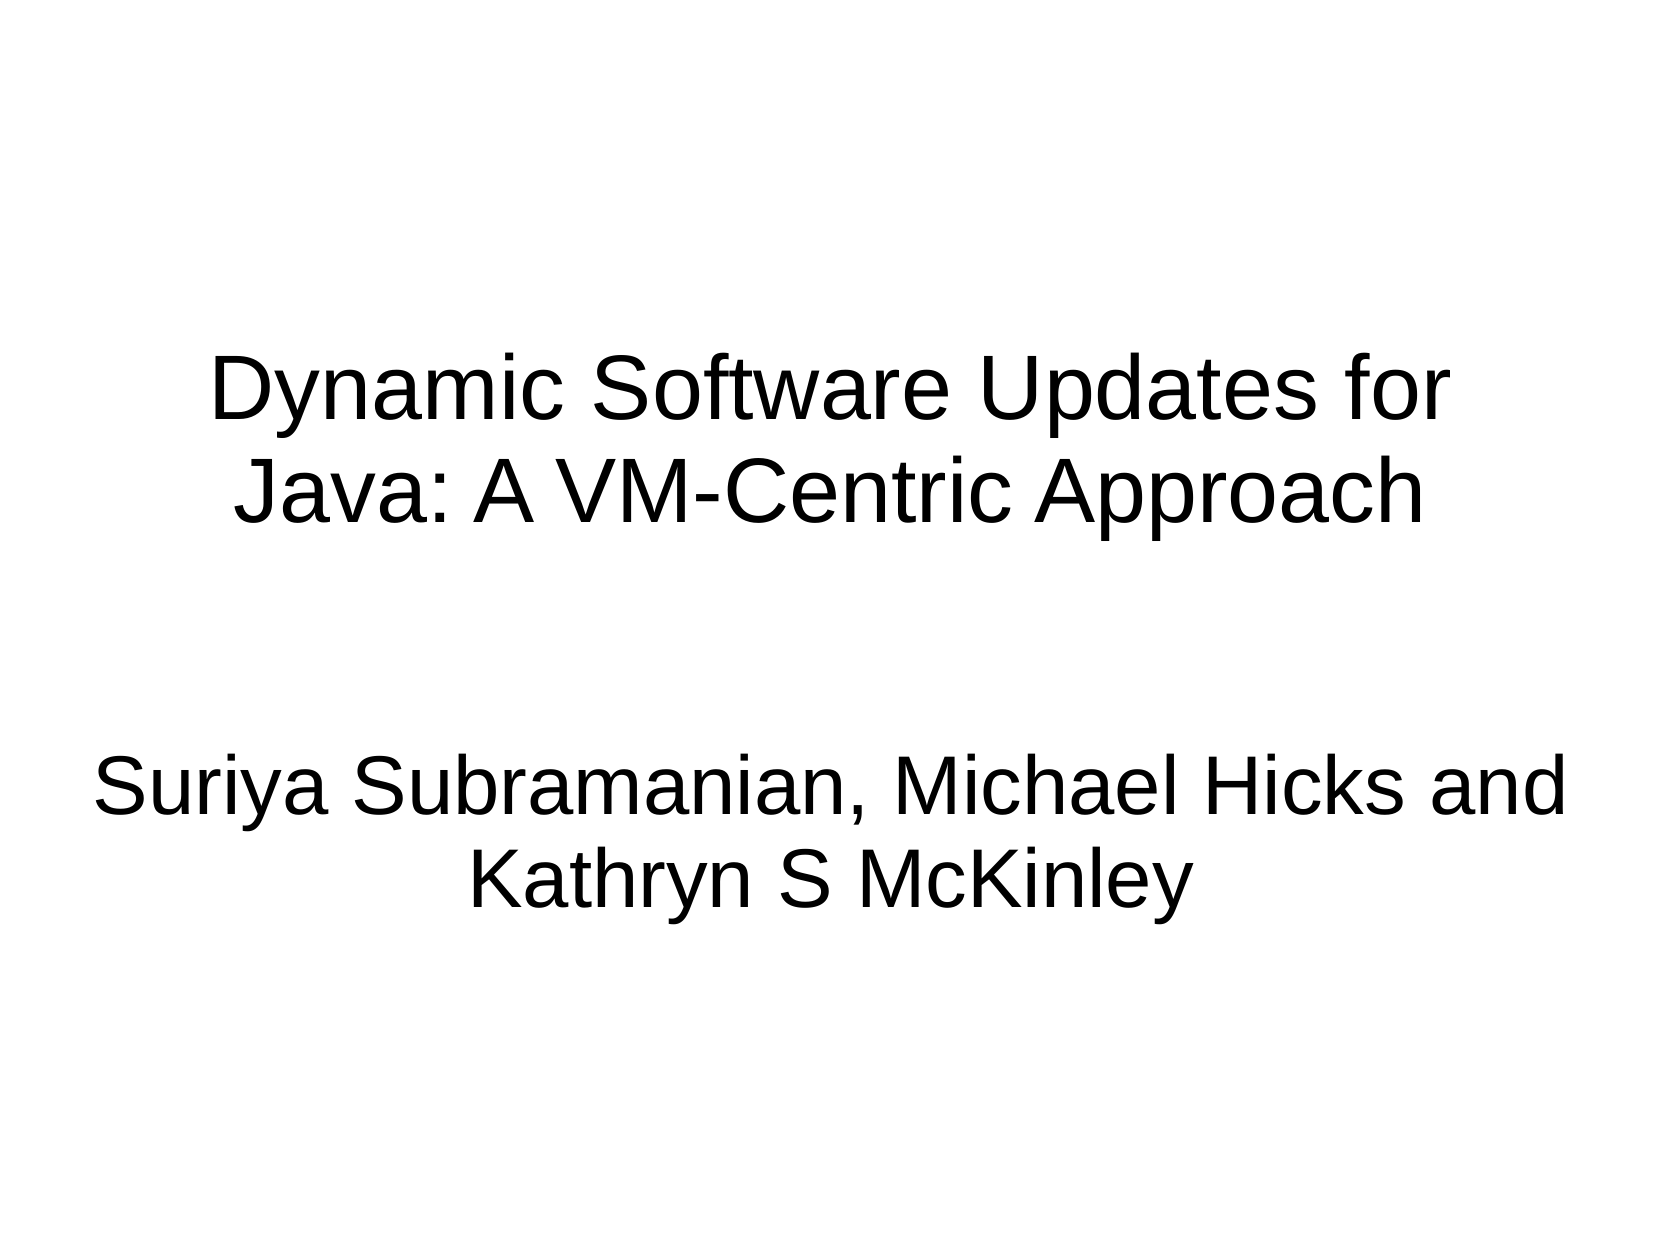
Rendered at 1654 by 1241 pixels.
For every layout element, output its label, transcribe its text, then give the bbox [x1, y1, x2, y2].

title Dynamic Software Updates for Java: A VM-Centric Approach [86, 335, 1576, 543]
title Suriya Subramanian, Michael Hicks and Kathryn S McKinley [86, 728, 1576, 936]
